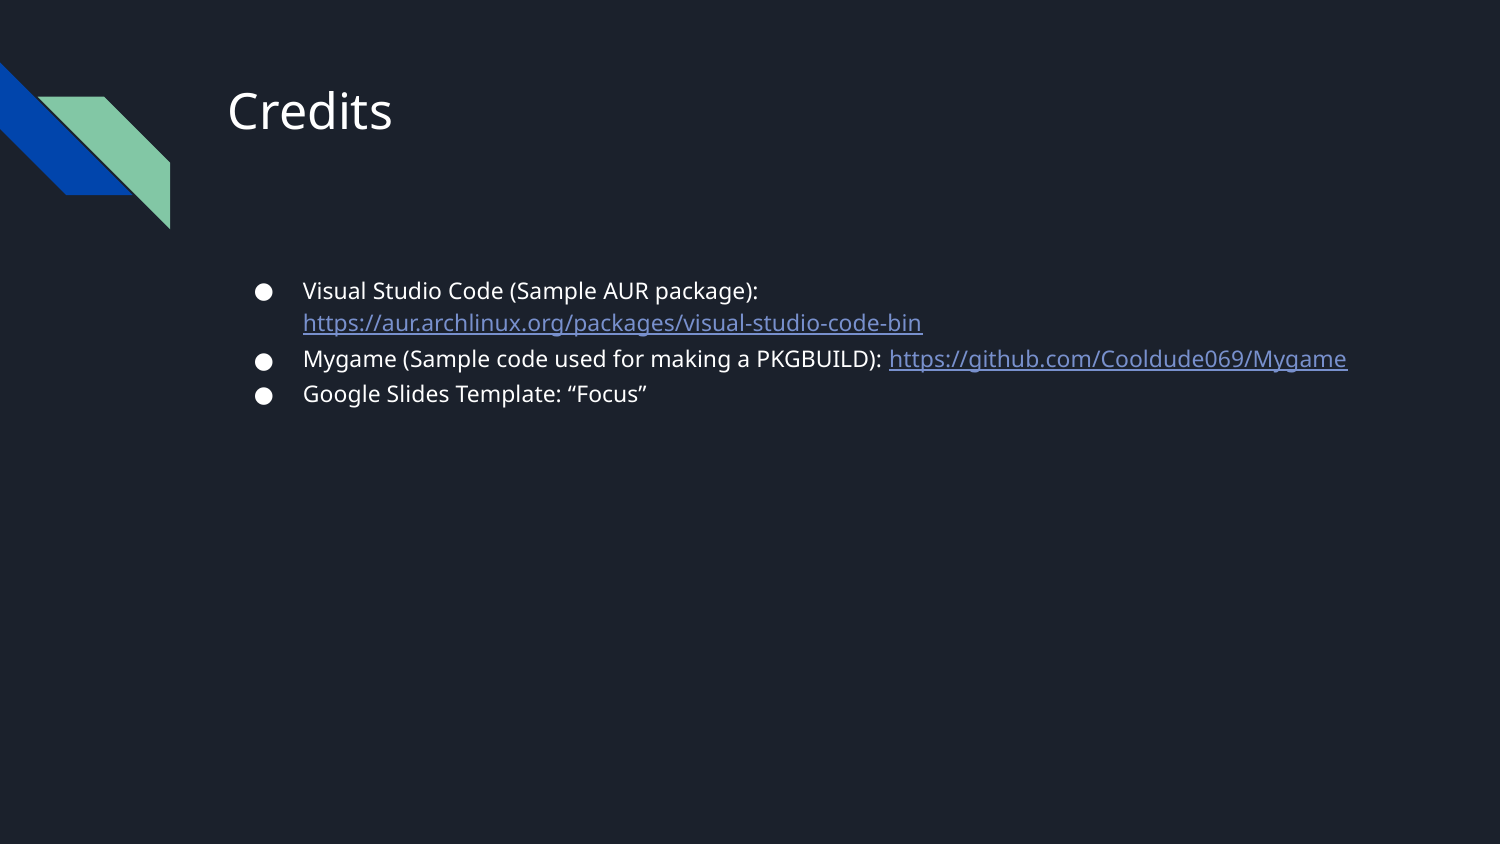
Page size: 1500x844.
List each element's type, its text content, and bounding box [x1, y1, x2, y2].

list Visual Studio Code (Sample AUR package): https://aur.archlinux.org/packages/visual-studio-code-bin Mygame (Sample code used for making a PKGBUILD): https://github.com/Cooldude069/Mygame Google Slides Template: “Focus” [212, 257, 1368, 735]
title Credits [212, 64, 1368, 215]
